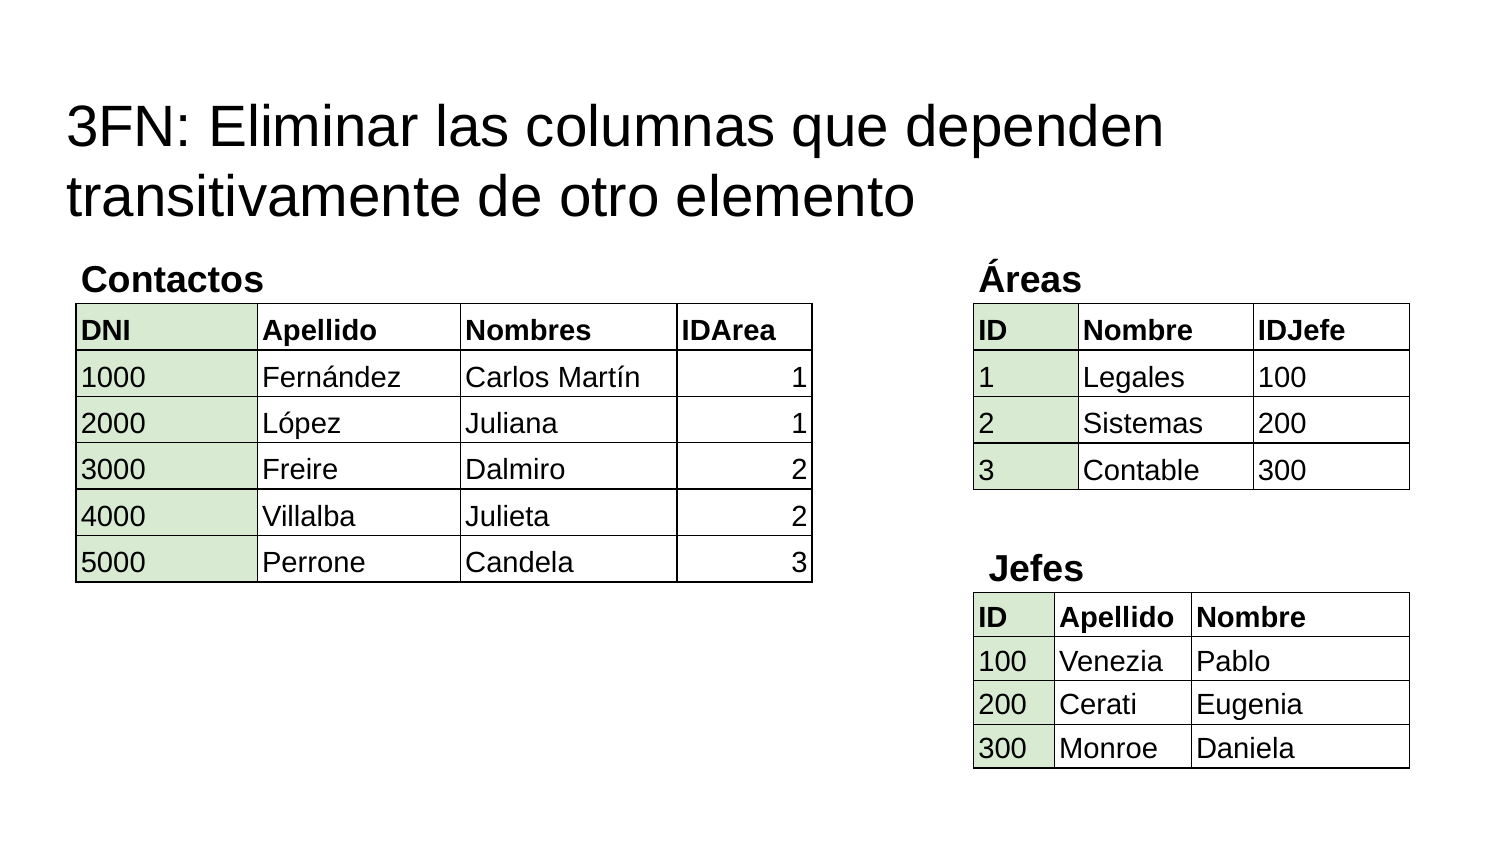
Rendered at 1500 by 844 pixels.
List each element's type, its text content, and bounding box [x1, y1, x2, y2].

table_cell Perrone [258, 536, 460, 581]
table_cell 3000 [77, 443, 257, 488]
table_cell Legales [1079, 351, 1253, 396]
table_cell Sistemas [1079, 397, 1253, 442]
table_cell 2 [678, 490, 811, 535]
table_header Áreas [974, 246, 1410, 303]
table_cell 4000 [77, 490, 257, 535]
table_header Contactos [76, 246, 812, 303]
table_cell 2 [678, 443, 811, 488]
table_cell Julieta [461, 490, 676, 535]
table_cell Apellido [1055, 593, 1191, 636]
title 3FN: Eliminar las columnas que dependen transitivamente de otro elemento [51, 72, 1449, 167]
table_cell Freire [258, 443, 460, 488]
table_cell Cerati [1055, 681, 1191, 724]
table_cell Candela [461, 536, 676, 581]
table_cell 3 [678, 536, 811, 581]
table_cell ID [974, 593, 1054, 636]
table_cell 1 [974, 351, 1078, 396]
table_cell Carlos Martín [461, 351, 676, 396]
table_cell ID [974, 304, 1078, 349]
table_cell Nombres [461, 304, 676, 349]
table_cell 1 [678, 351, 811, 396]
table_cell Villalba [258, 490, 460, 535]
table_header Jefes [974, 538, 1410, 592]
table_cell Daniela [1192, 725, 1409, 767]
table_cell 1 [678, 397, 811, 442]
table_cell DNI [77, 304, 257, 349]
table_cell 100 [1254, 351, 1409, 396]
table_cell Monroe [1055, 725, 1191, 767]
table_cell 5000 [77, 536, 257, 581]
table_cell Pablo [1192, 637, 1409, 680]
table_cell IDJefe [1254, 304, 1409, 349]
table_cell Contable [1079, 444, 1253, 489]
table_cell 200 [974, 681, 1054, 724]
table_cell IDArea [678, 304, 811, 349]
table_cell Eugenia [1192, 681, 1409, 724]
table_cell 300 [974, 725, 1054, 767]
table_cell 100 [974, 637, 1054, 680]
table_cell 3 [974, 444, 1078, 489]
table_cell Dalmiro [461, 443, 676, 488]
table_cell Fernández [258, 351, 460, 396]
table_cell 300 [1254, 444, 1409, 489]
table_cell Apellido [258, 304, 460, 349]
table_cell Nombre [1079, 304, 1253, 349]
table_cell 200 [1254, 397, 1409, 442]
table_cell 2000 [77, 397, 257, 442]
table_cell López [258, 397, 460, 442]
table_cell Nombre [1192, 593, 1409, 636]
table_cell Juliana [461, 397, 676, 442]
table_cell Venezia [1055, 637, 1191, 680]
table_cell 2 [974, 397, 1078, 442]
table_cell 1000 [77, 351, 257, 396]
